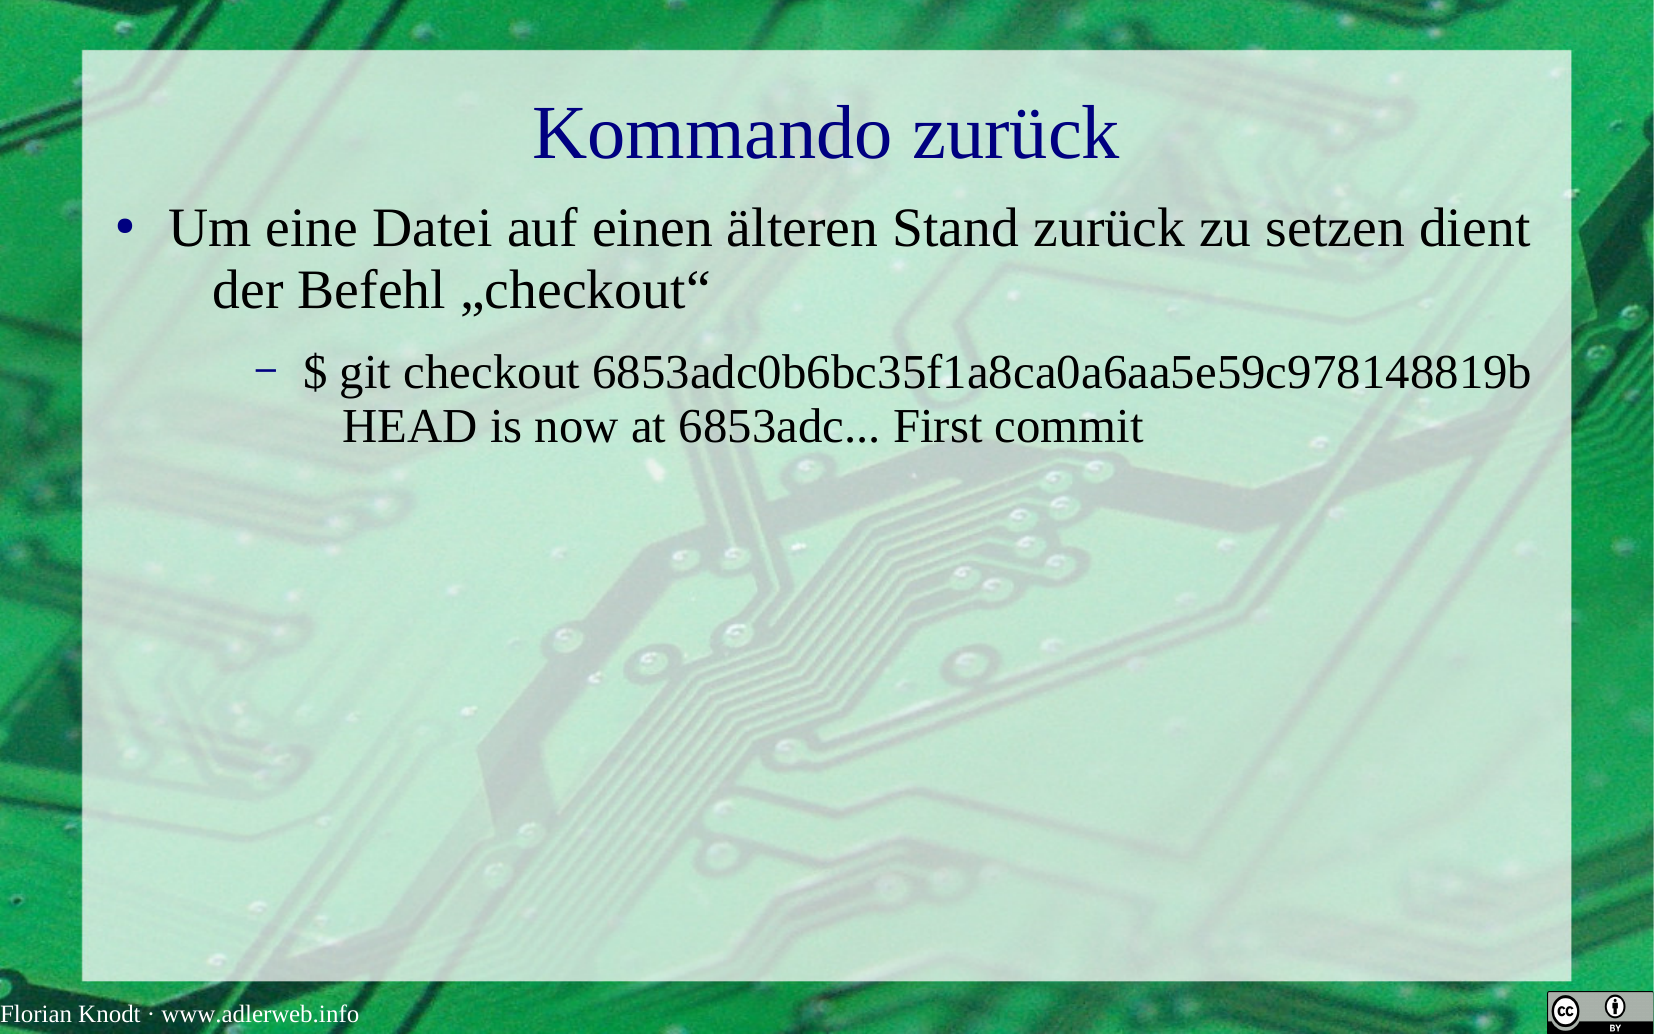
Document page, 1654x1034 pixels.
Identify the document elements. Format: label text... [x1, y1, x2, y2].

title Kommando zurück [82, 46, 1571, 196]
list Um eine Datei auf einen älteren Stand zurück zu setzen dient der Befehl „checkout“ $ git checkout 6853adc0b6bc35f1a8ca0a6aa5e59c978148819b HEAD is now at 6853adc... First commit [82, 196, 1571, 934]
picture [0, 0, 1654, 1034]
